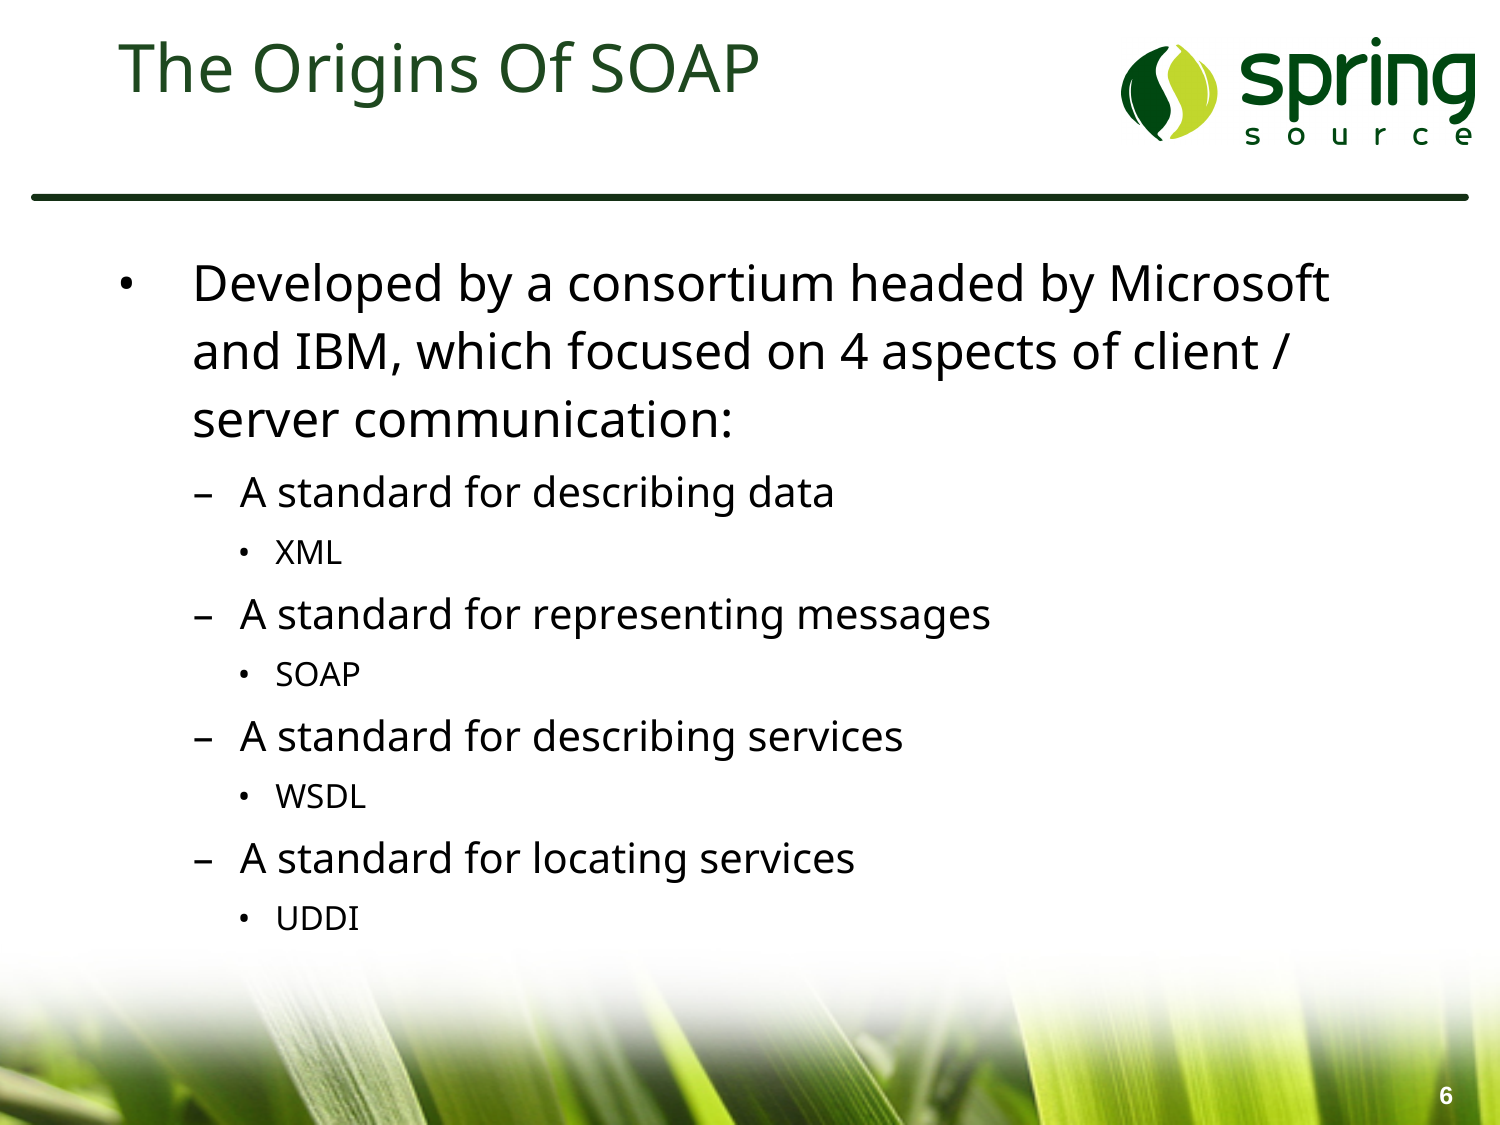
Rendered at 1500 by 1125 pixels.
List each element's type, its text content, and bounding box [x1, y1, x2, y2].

picture [1136, 37, 1475, 145]
list Developed by a consortium headed by Microsoft and IBM, which focused on 4 aspects of client / server communication: A standard for describing data XML A standard for representing messages SOAP A standard for describing services WSDL A standard for locating services UDDI [103, 239, 1394, 903]
title The Origins Of SOAP [103, 13, 1136, 177]
picture [0, 944, 1500, 1125]
